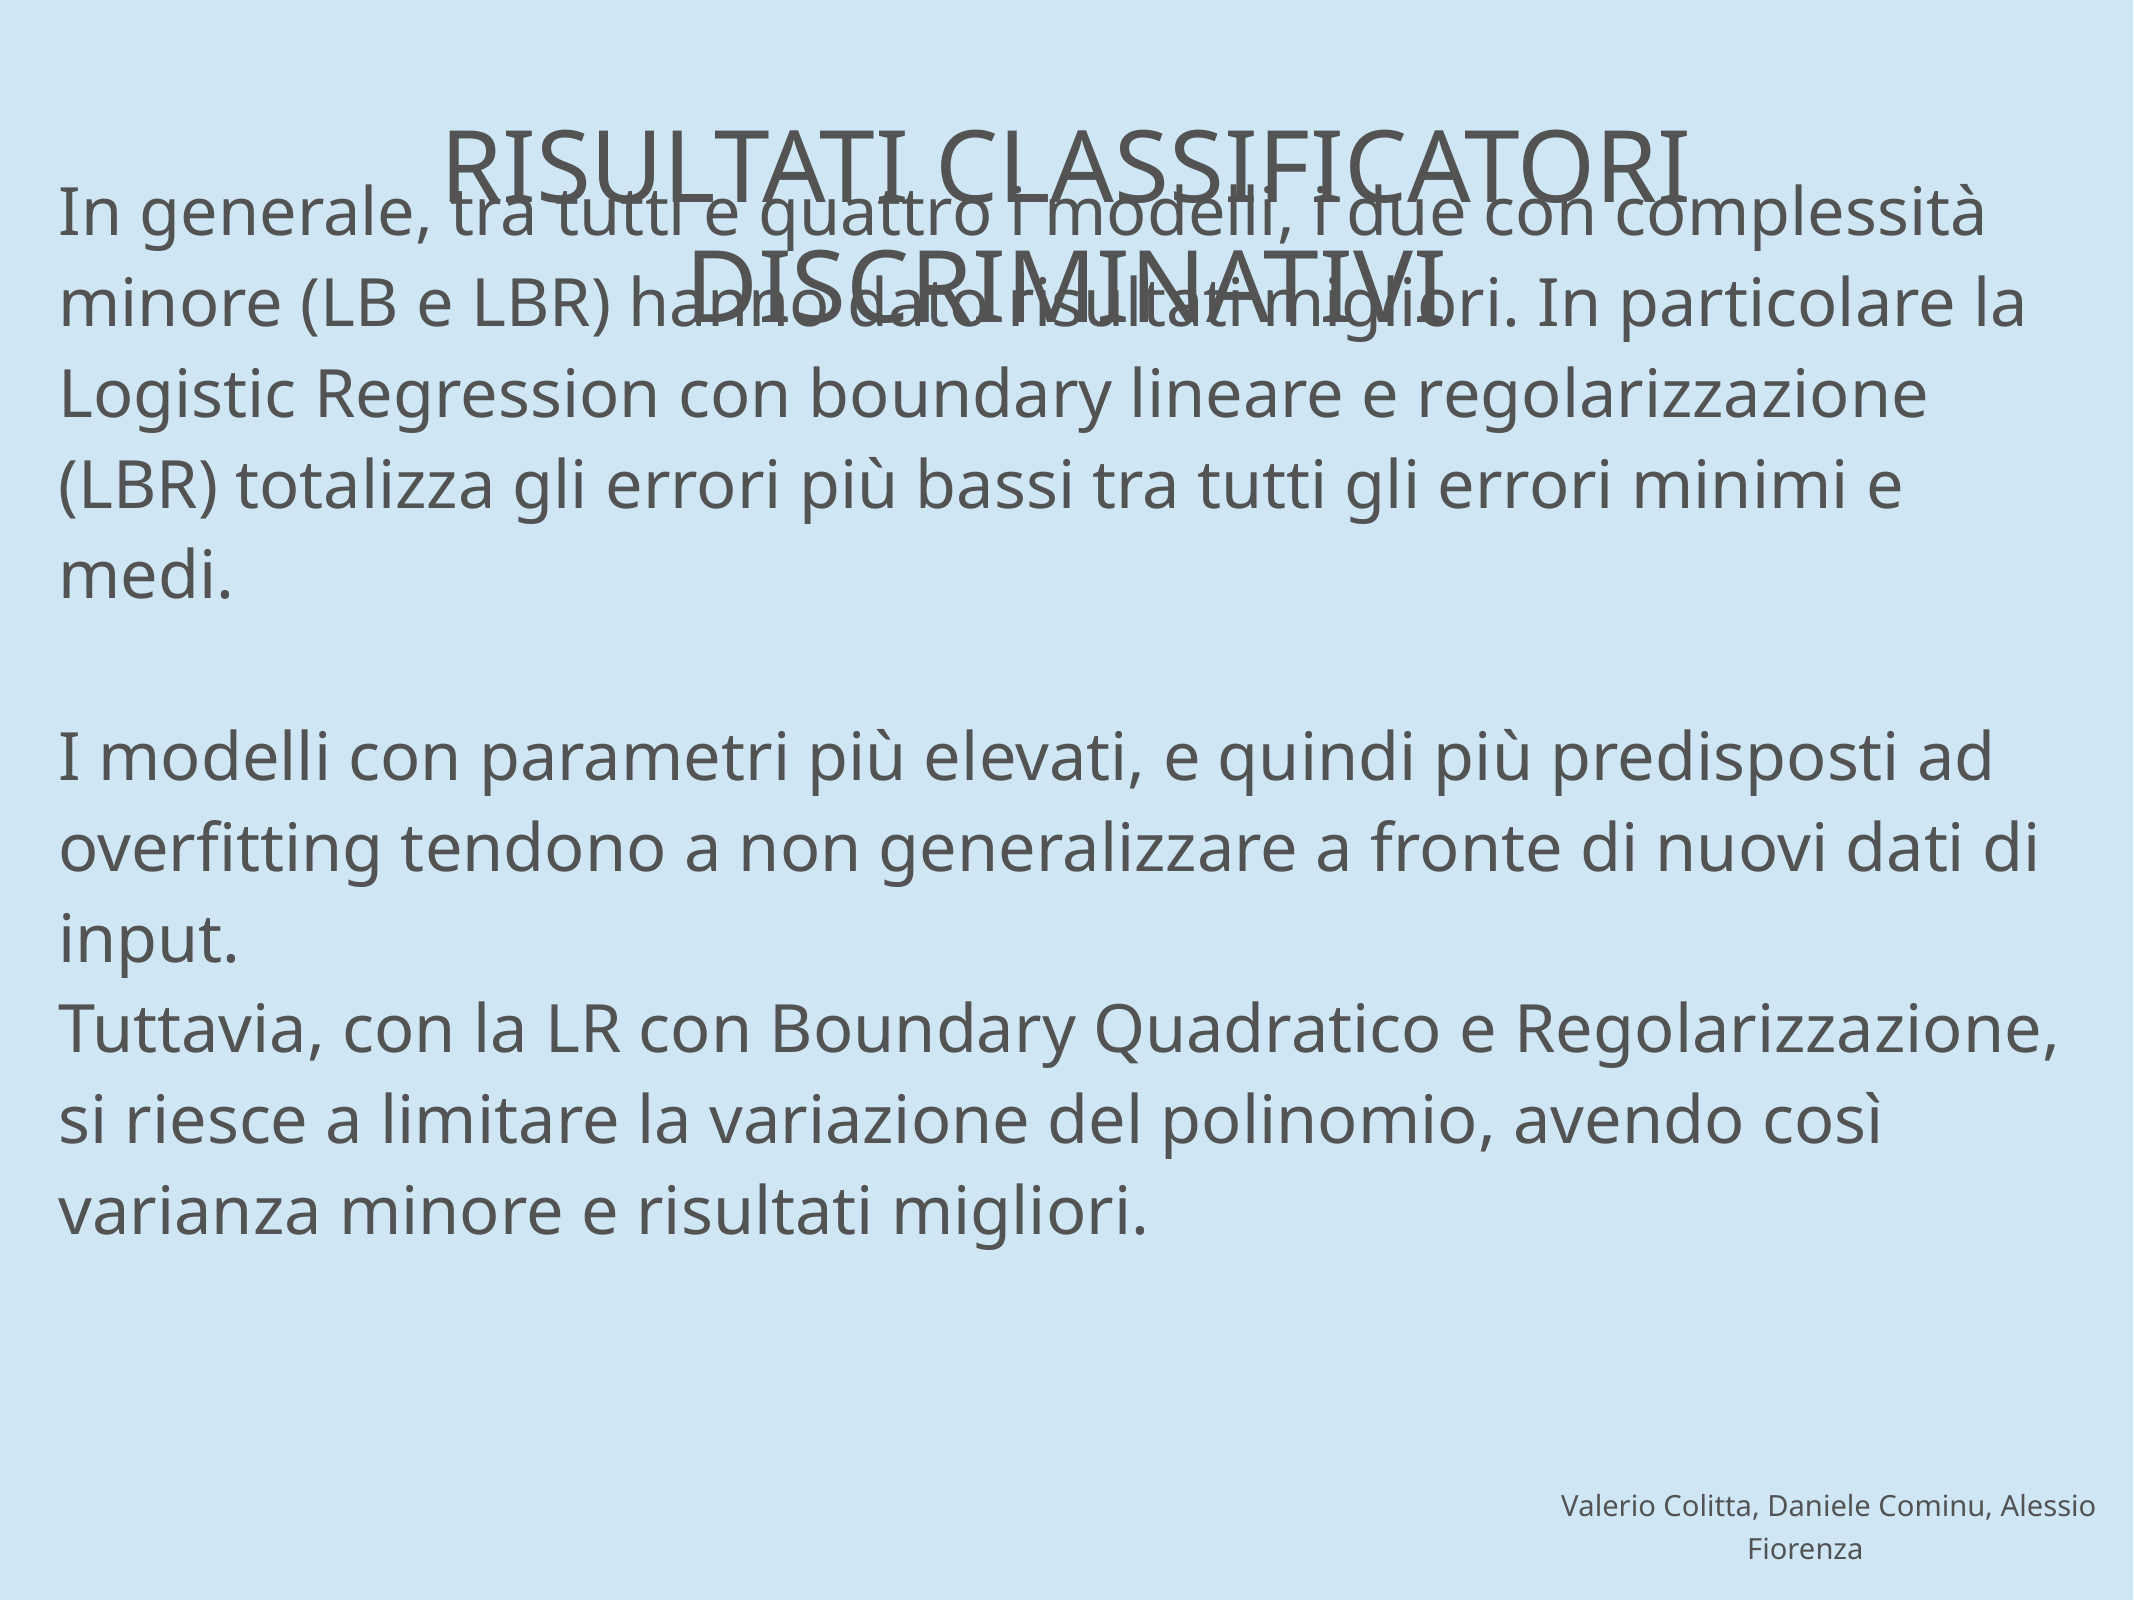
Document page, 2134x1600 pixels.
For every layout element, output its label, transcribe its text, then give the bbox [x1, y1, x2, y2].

title RISULTATI CLASSIFICATORI DISCRIMINATIVI [58, 94, 2075, 265]
text_box Valerio Colitta, Daniele Cominu, Alessio Fiorenza [1467, 1496, 2134, 1558]
subtitle In generale, tra tutti e quattro i modelli, i due con complessità minore (LB e LBR) hanno dato risultati migliori. In particolare la Logistic Regression con boundary lineare e regolarizzazione (LBR) totalizza gli errori più bassi tra tutti gli errori minimi e medi. I modelli con parametri più elevati, e quindi più predisposti ad overfitting tendono a non generalizzare a fronte di nuovi dati di input. Tuttavia, con la LR con Boundary Quadratico e Regolarizzazione, si riesce a limitare la variazione del polinomio, avendo così varianza minore e risultati migliori. [58, 265, 2075, 1154]
